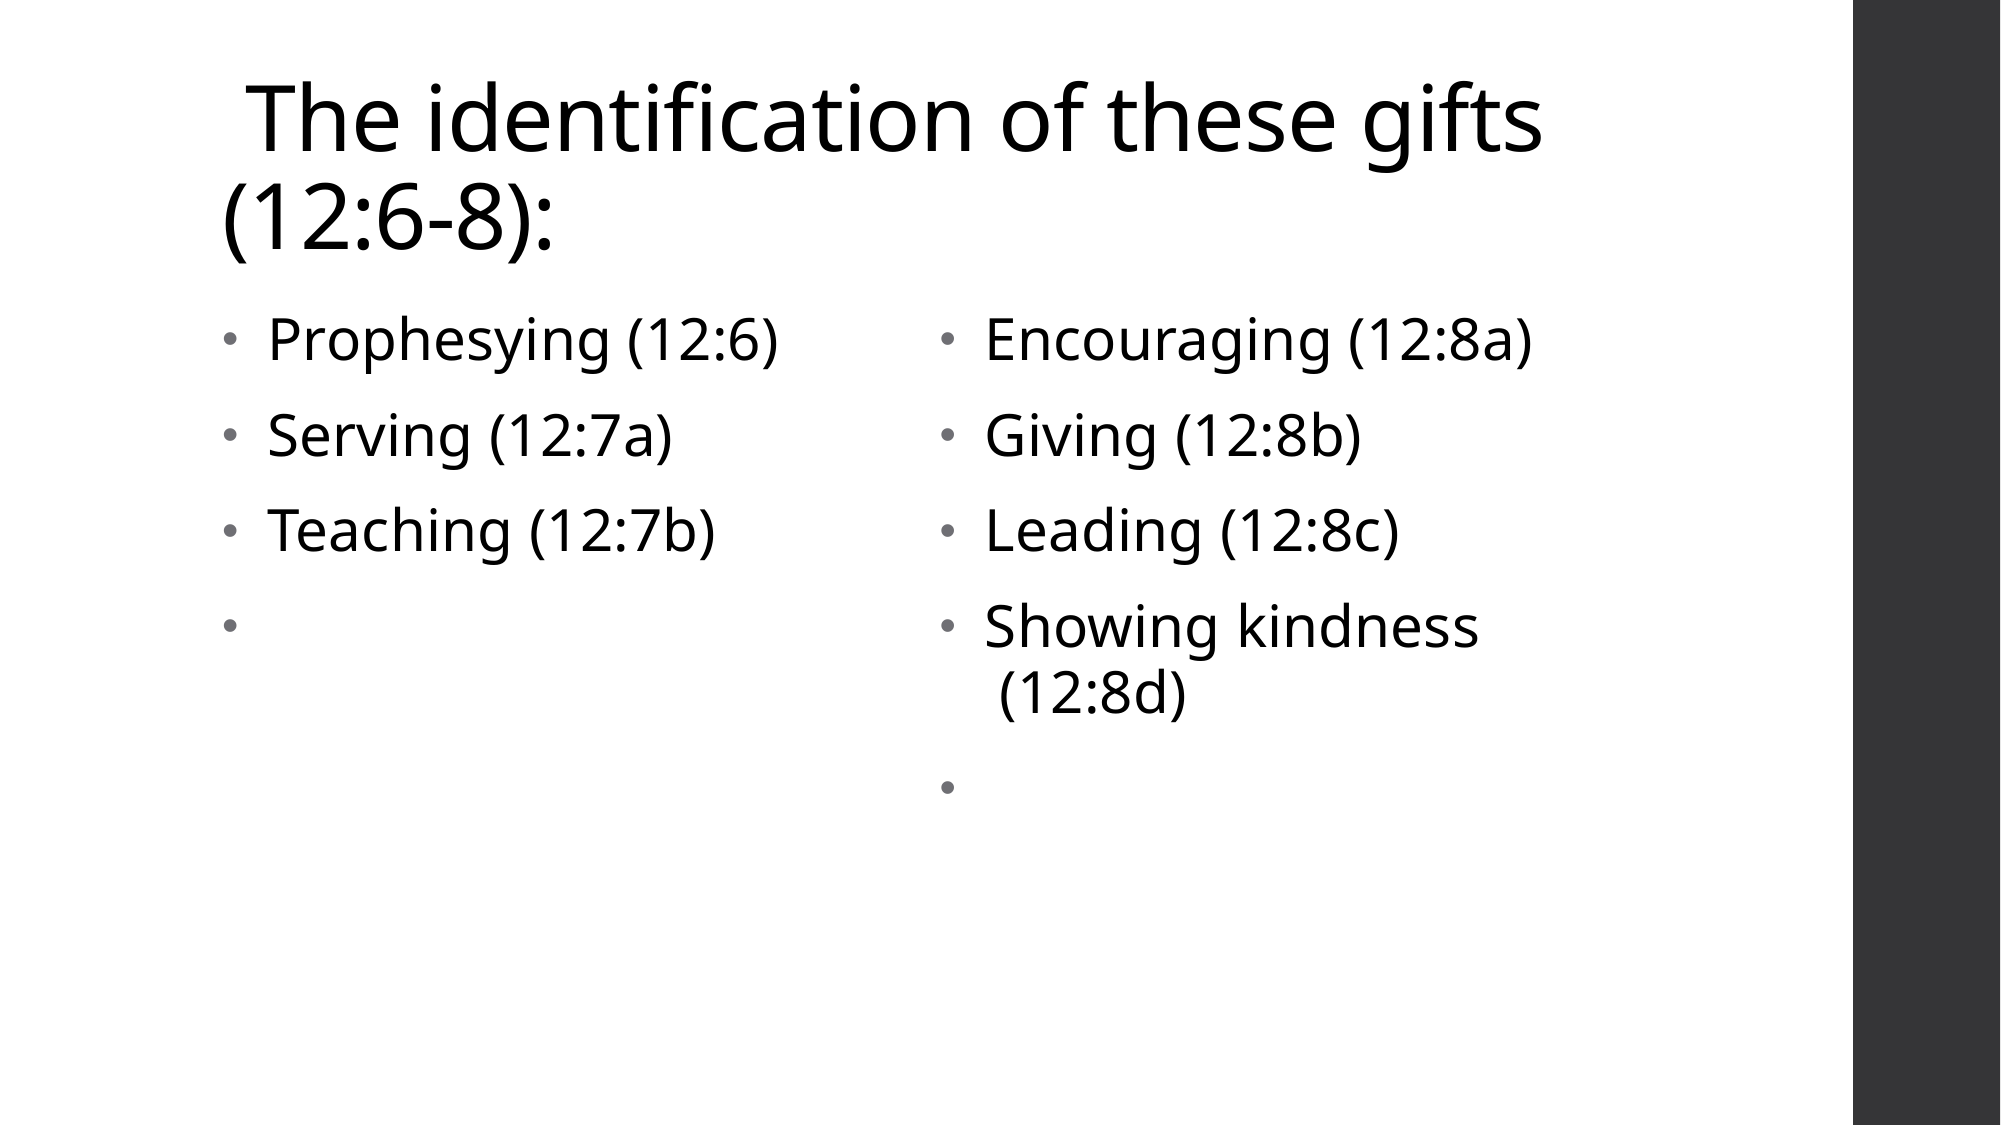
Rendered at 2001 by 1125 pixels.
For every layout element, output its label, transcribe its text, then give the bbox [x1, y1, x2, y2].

list Prophesying (12:6) Serving (12:7a) Teaching (12:7b) [207, 299, 900, 1014]
list Encouraging (12:8a) Giving (12:8b) Leading (12:8c) Showing kindness (12:8d) [924, 299, 1617, 1014]
title The identification of these gifts (12:6-8): [206, 60, 1797, 278]
